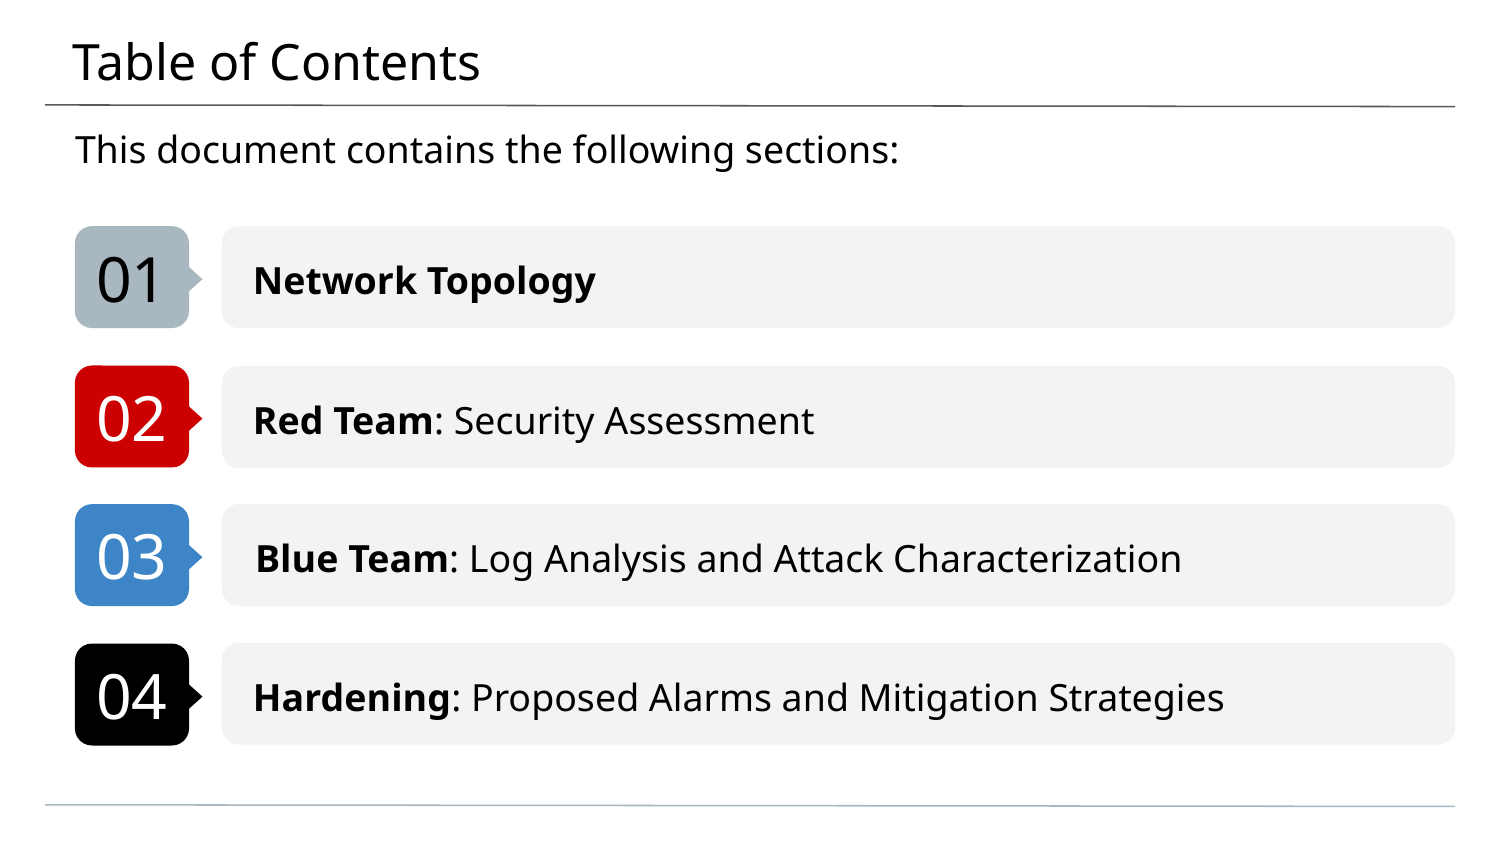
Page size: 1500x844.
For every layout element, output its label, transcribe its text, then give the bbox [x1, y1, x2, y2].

text_box Red Team: Security Assessment [0, 366, 1500, 466]
text_box Blue Team: Log Analysis and Attack Characterization [0, 504, 1500, 605]
subtitle This document contains the following sections: [0, 110, 1500, 171]
text_box Network Topology [0, 226, 1500, 326]
text_box Hardening: Proposed Alarms and Mitigation Strategies [0, 642, 1500, 743]
title Table of Contents [0, 0, 1500, 88]
